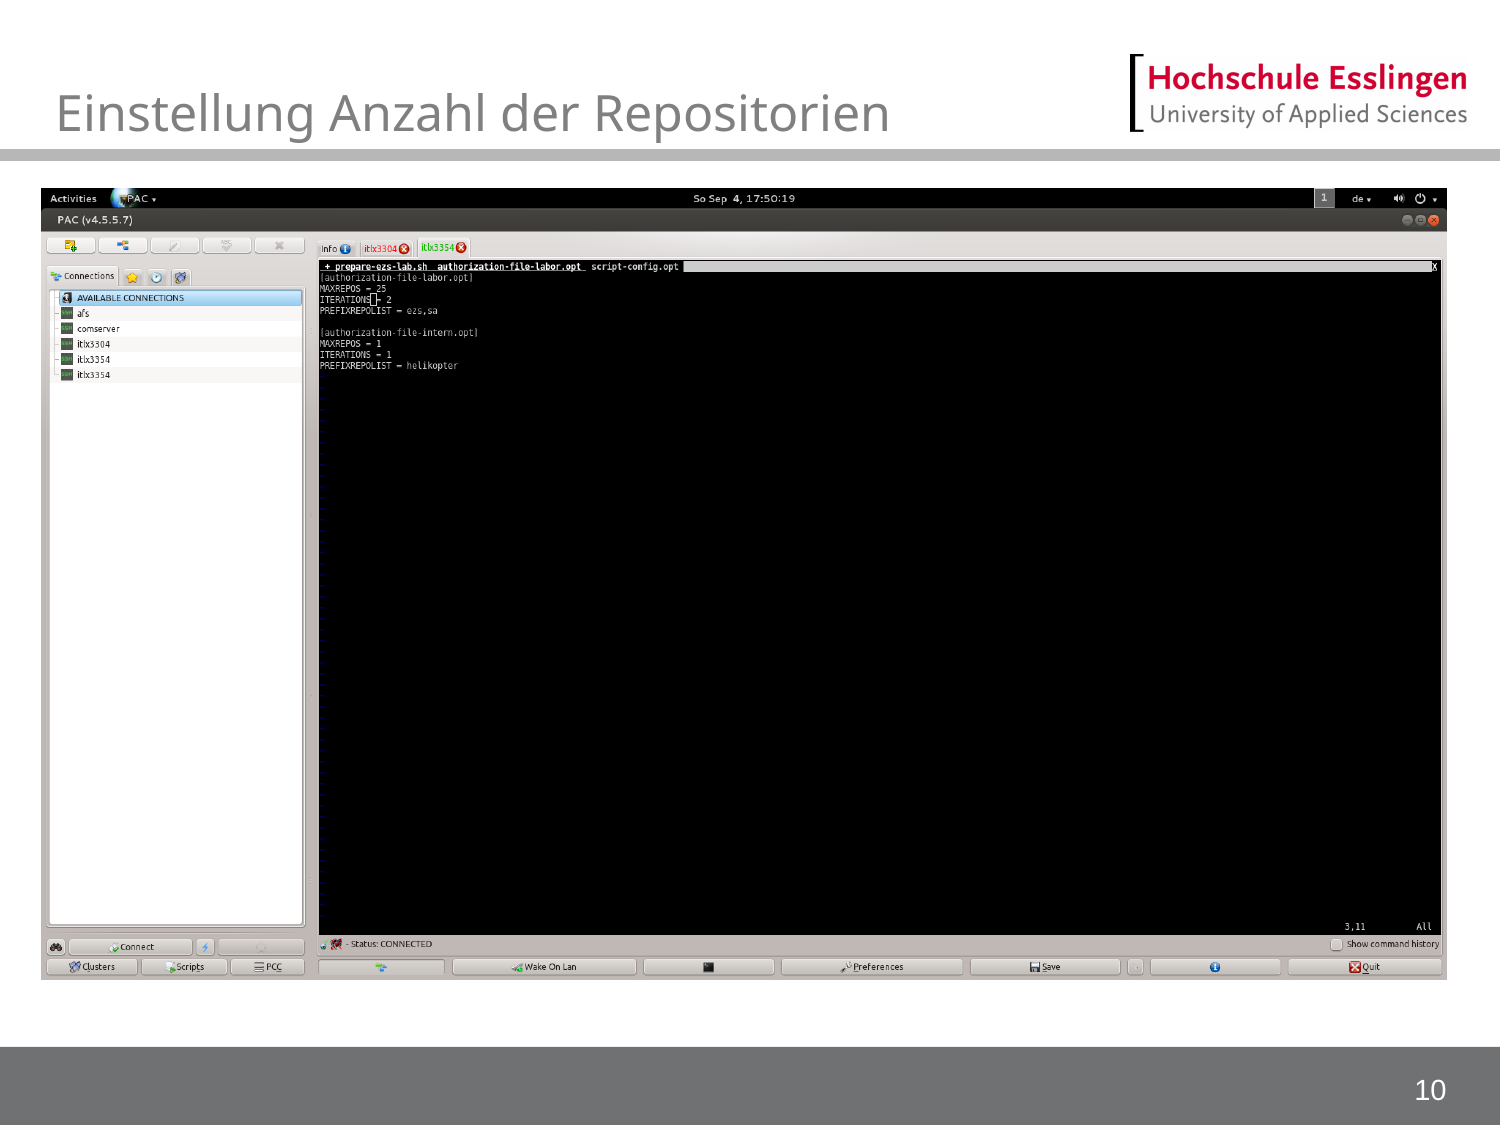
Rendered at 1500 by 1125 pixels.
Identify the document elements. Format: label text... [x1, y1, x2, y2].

picture [1130, 54, 1467, 132]
picture [41, 188, 1447, 980]
title Einstellung Anzahl der Repositorien [41, 6, 1105, 149]
